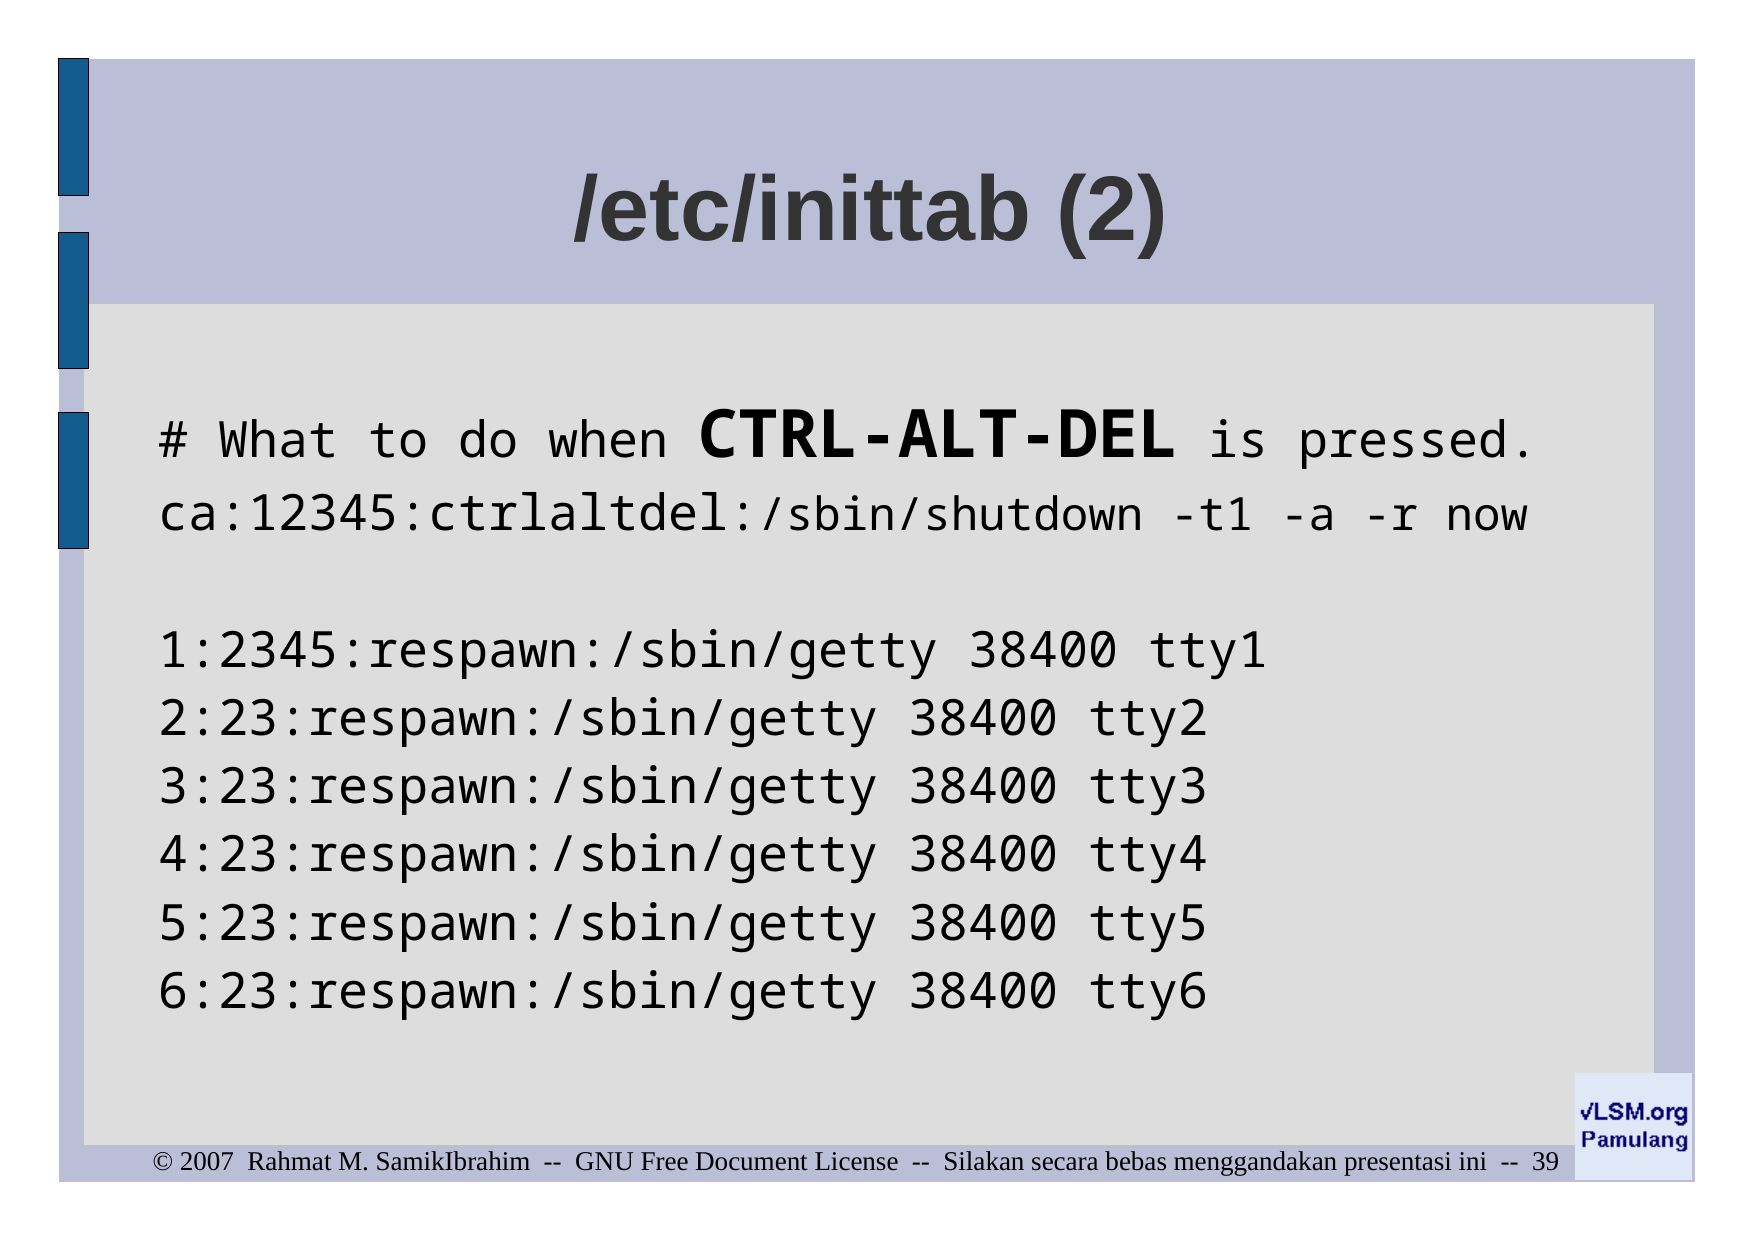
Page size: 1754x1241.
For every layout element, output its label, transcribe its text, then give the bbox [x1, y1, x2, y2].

picture [1575, 1073, 1692, 1180]
list # What to do when CTRL-ALT-DEL is pressed. ca:12345:ctrlaltdel:/sbin/shutdown -t1 -a -r now 1:2345:respawn:/sbin/getty 38400 tty1 2:23:respawn:/sbin/getty 38400 tty2 3:23:respawn:/sbin/getty 38400 tty3 4:23:respawn:/sbin/getty 38400 tty4 5:23:respawn:/sbin/getty 38400 tty5 6:23:respawn:/sbin/getty 38400 tty6 [140, 386, 1544, 1044]
title /etc/inittab (2) [169, 122, 1573, 297]
